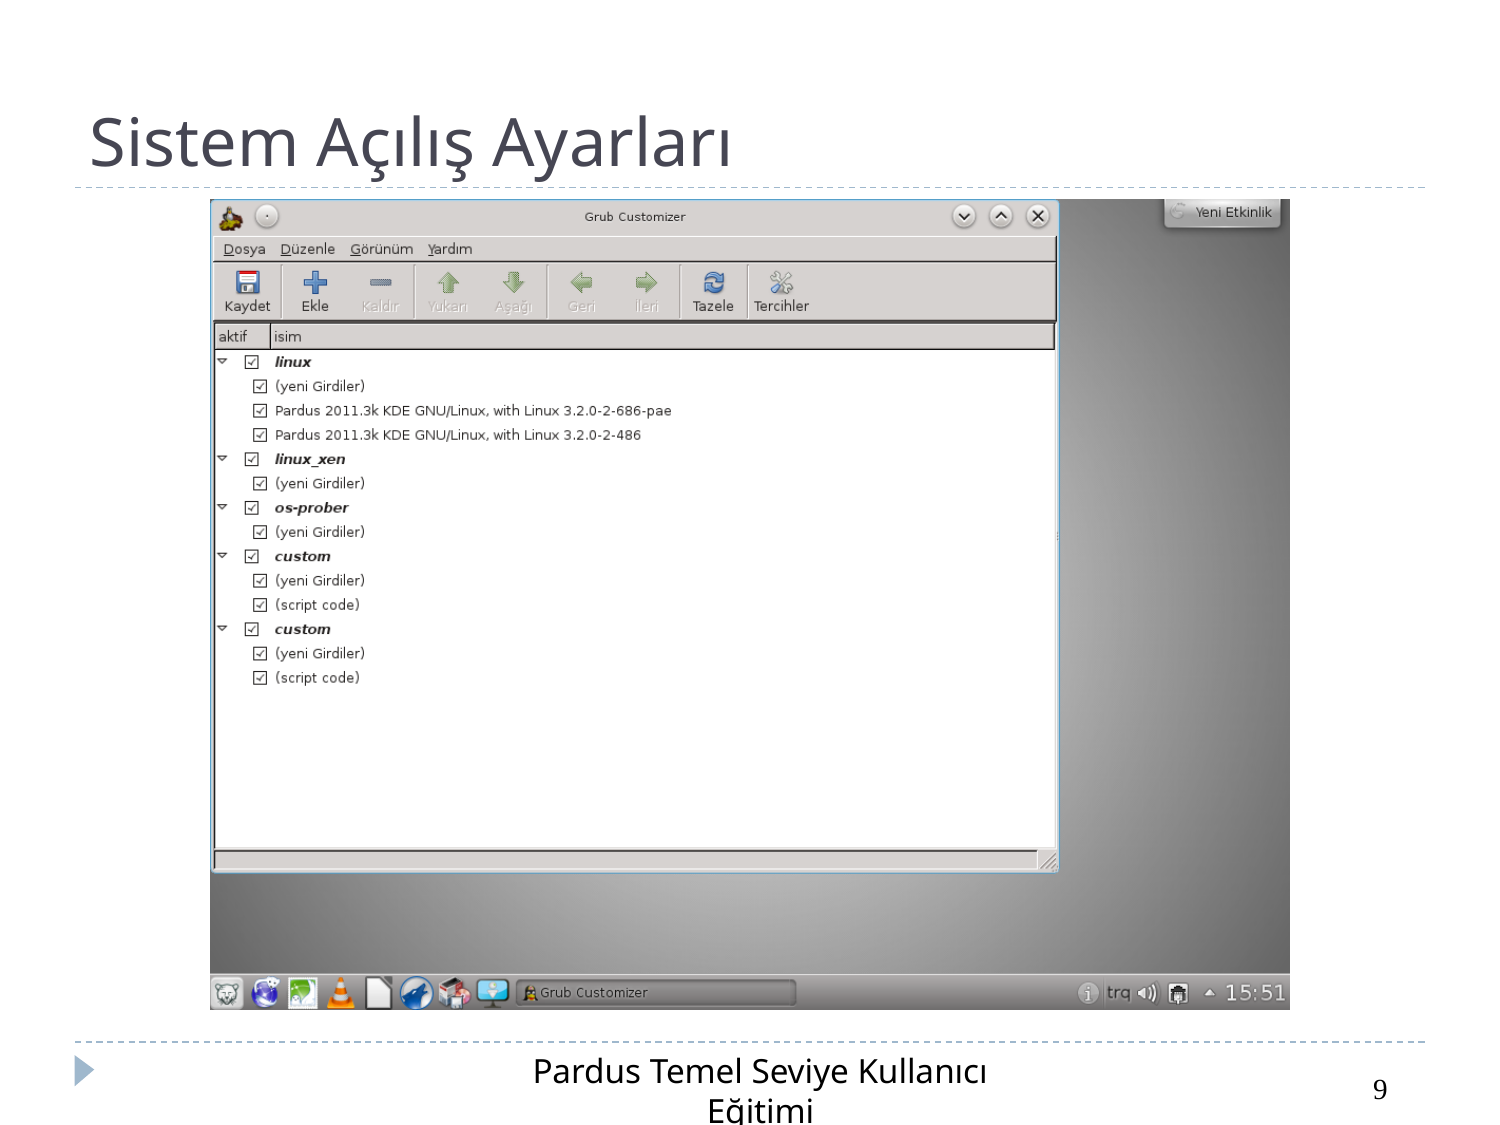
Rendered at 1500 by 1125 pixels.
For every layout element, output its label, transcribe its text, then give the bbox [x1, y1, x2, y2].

title Sistem Açılış Ayarları [75, 24, 1425, 188]
picture [210, 199, 1290, 1010]
